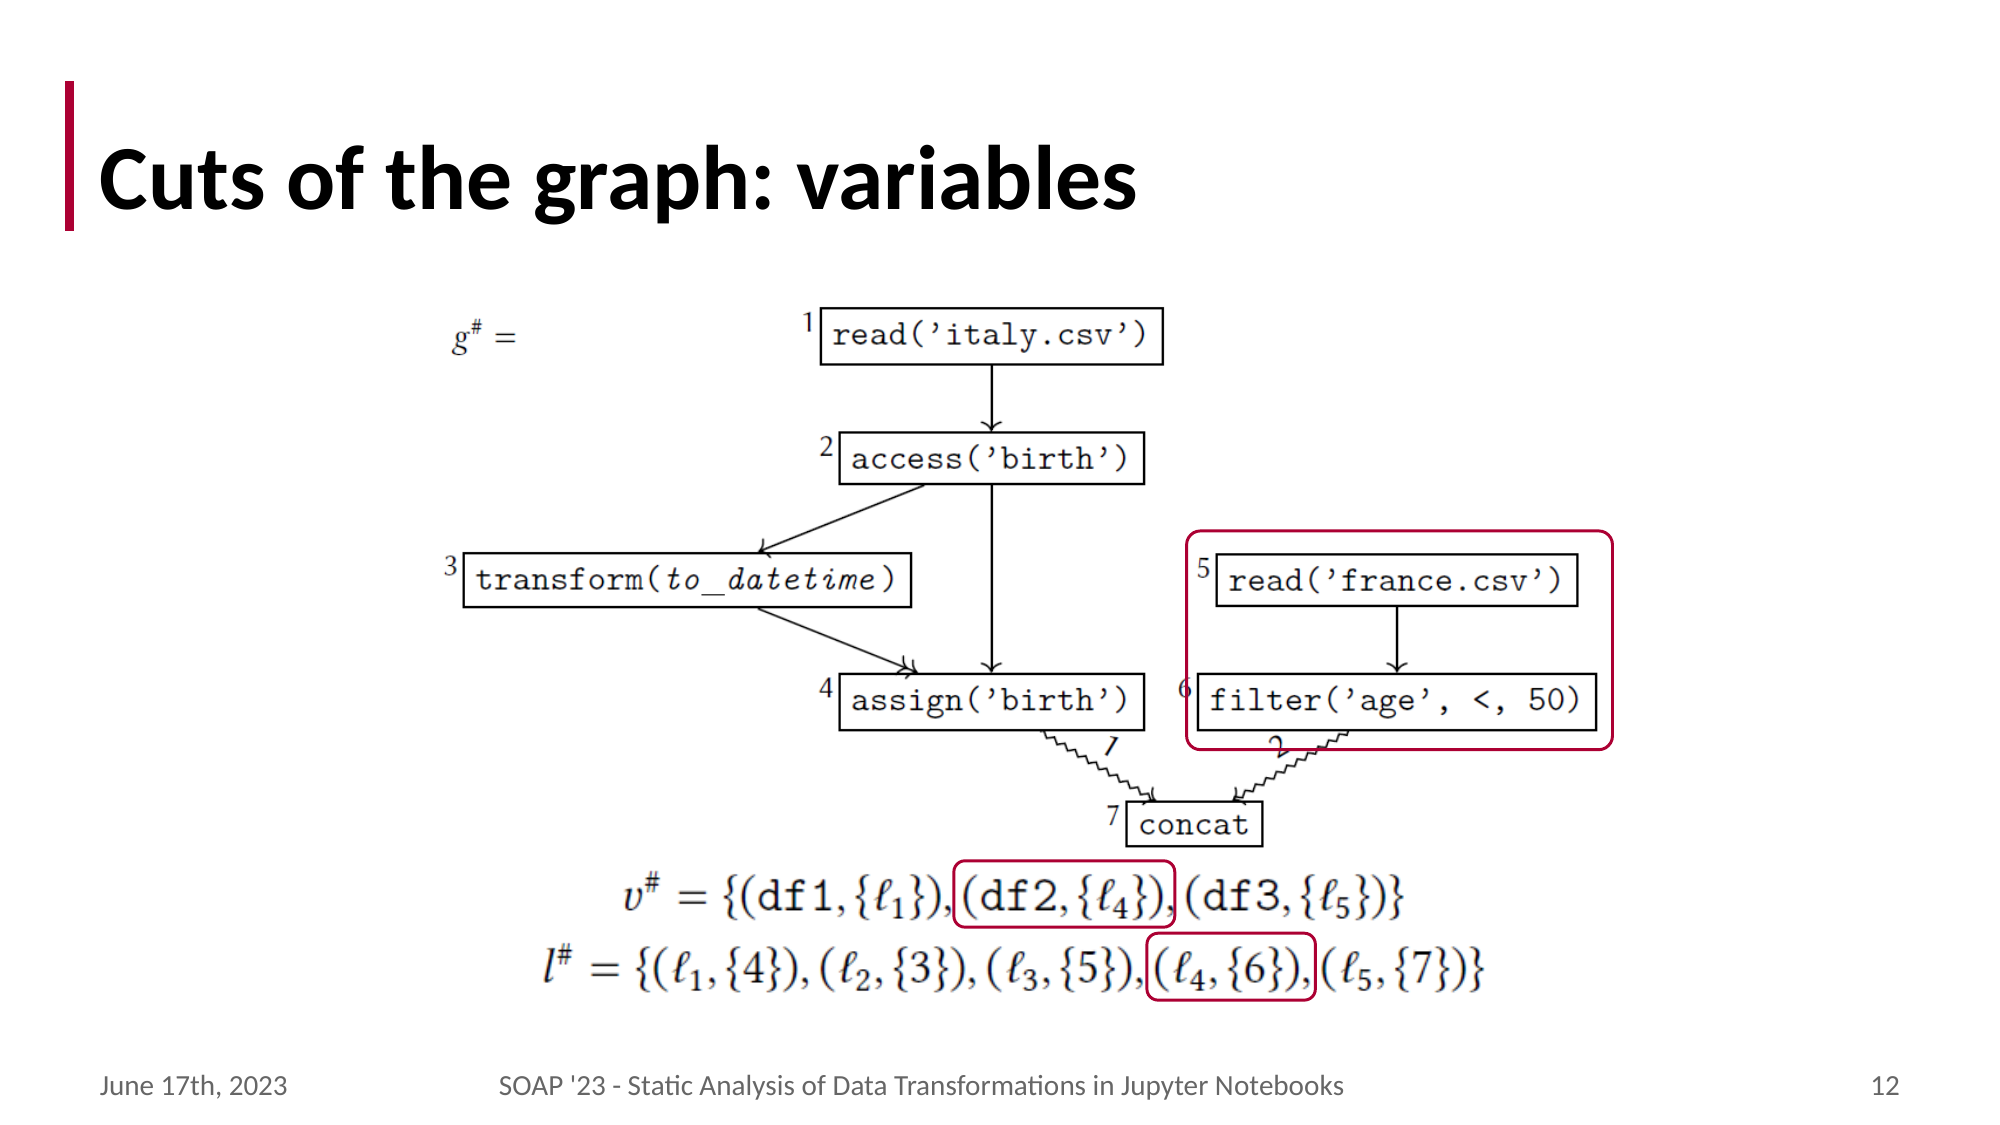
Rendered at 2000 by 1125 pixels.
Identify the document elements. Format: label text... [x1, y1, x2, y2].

picture [424, 279, 1629, 851]
picture [181, 860, 1870, 1014]
picture [956, 863, 1173, 925]
title Cuts of the graph: variables [99, 44, 1900, 233]
